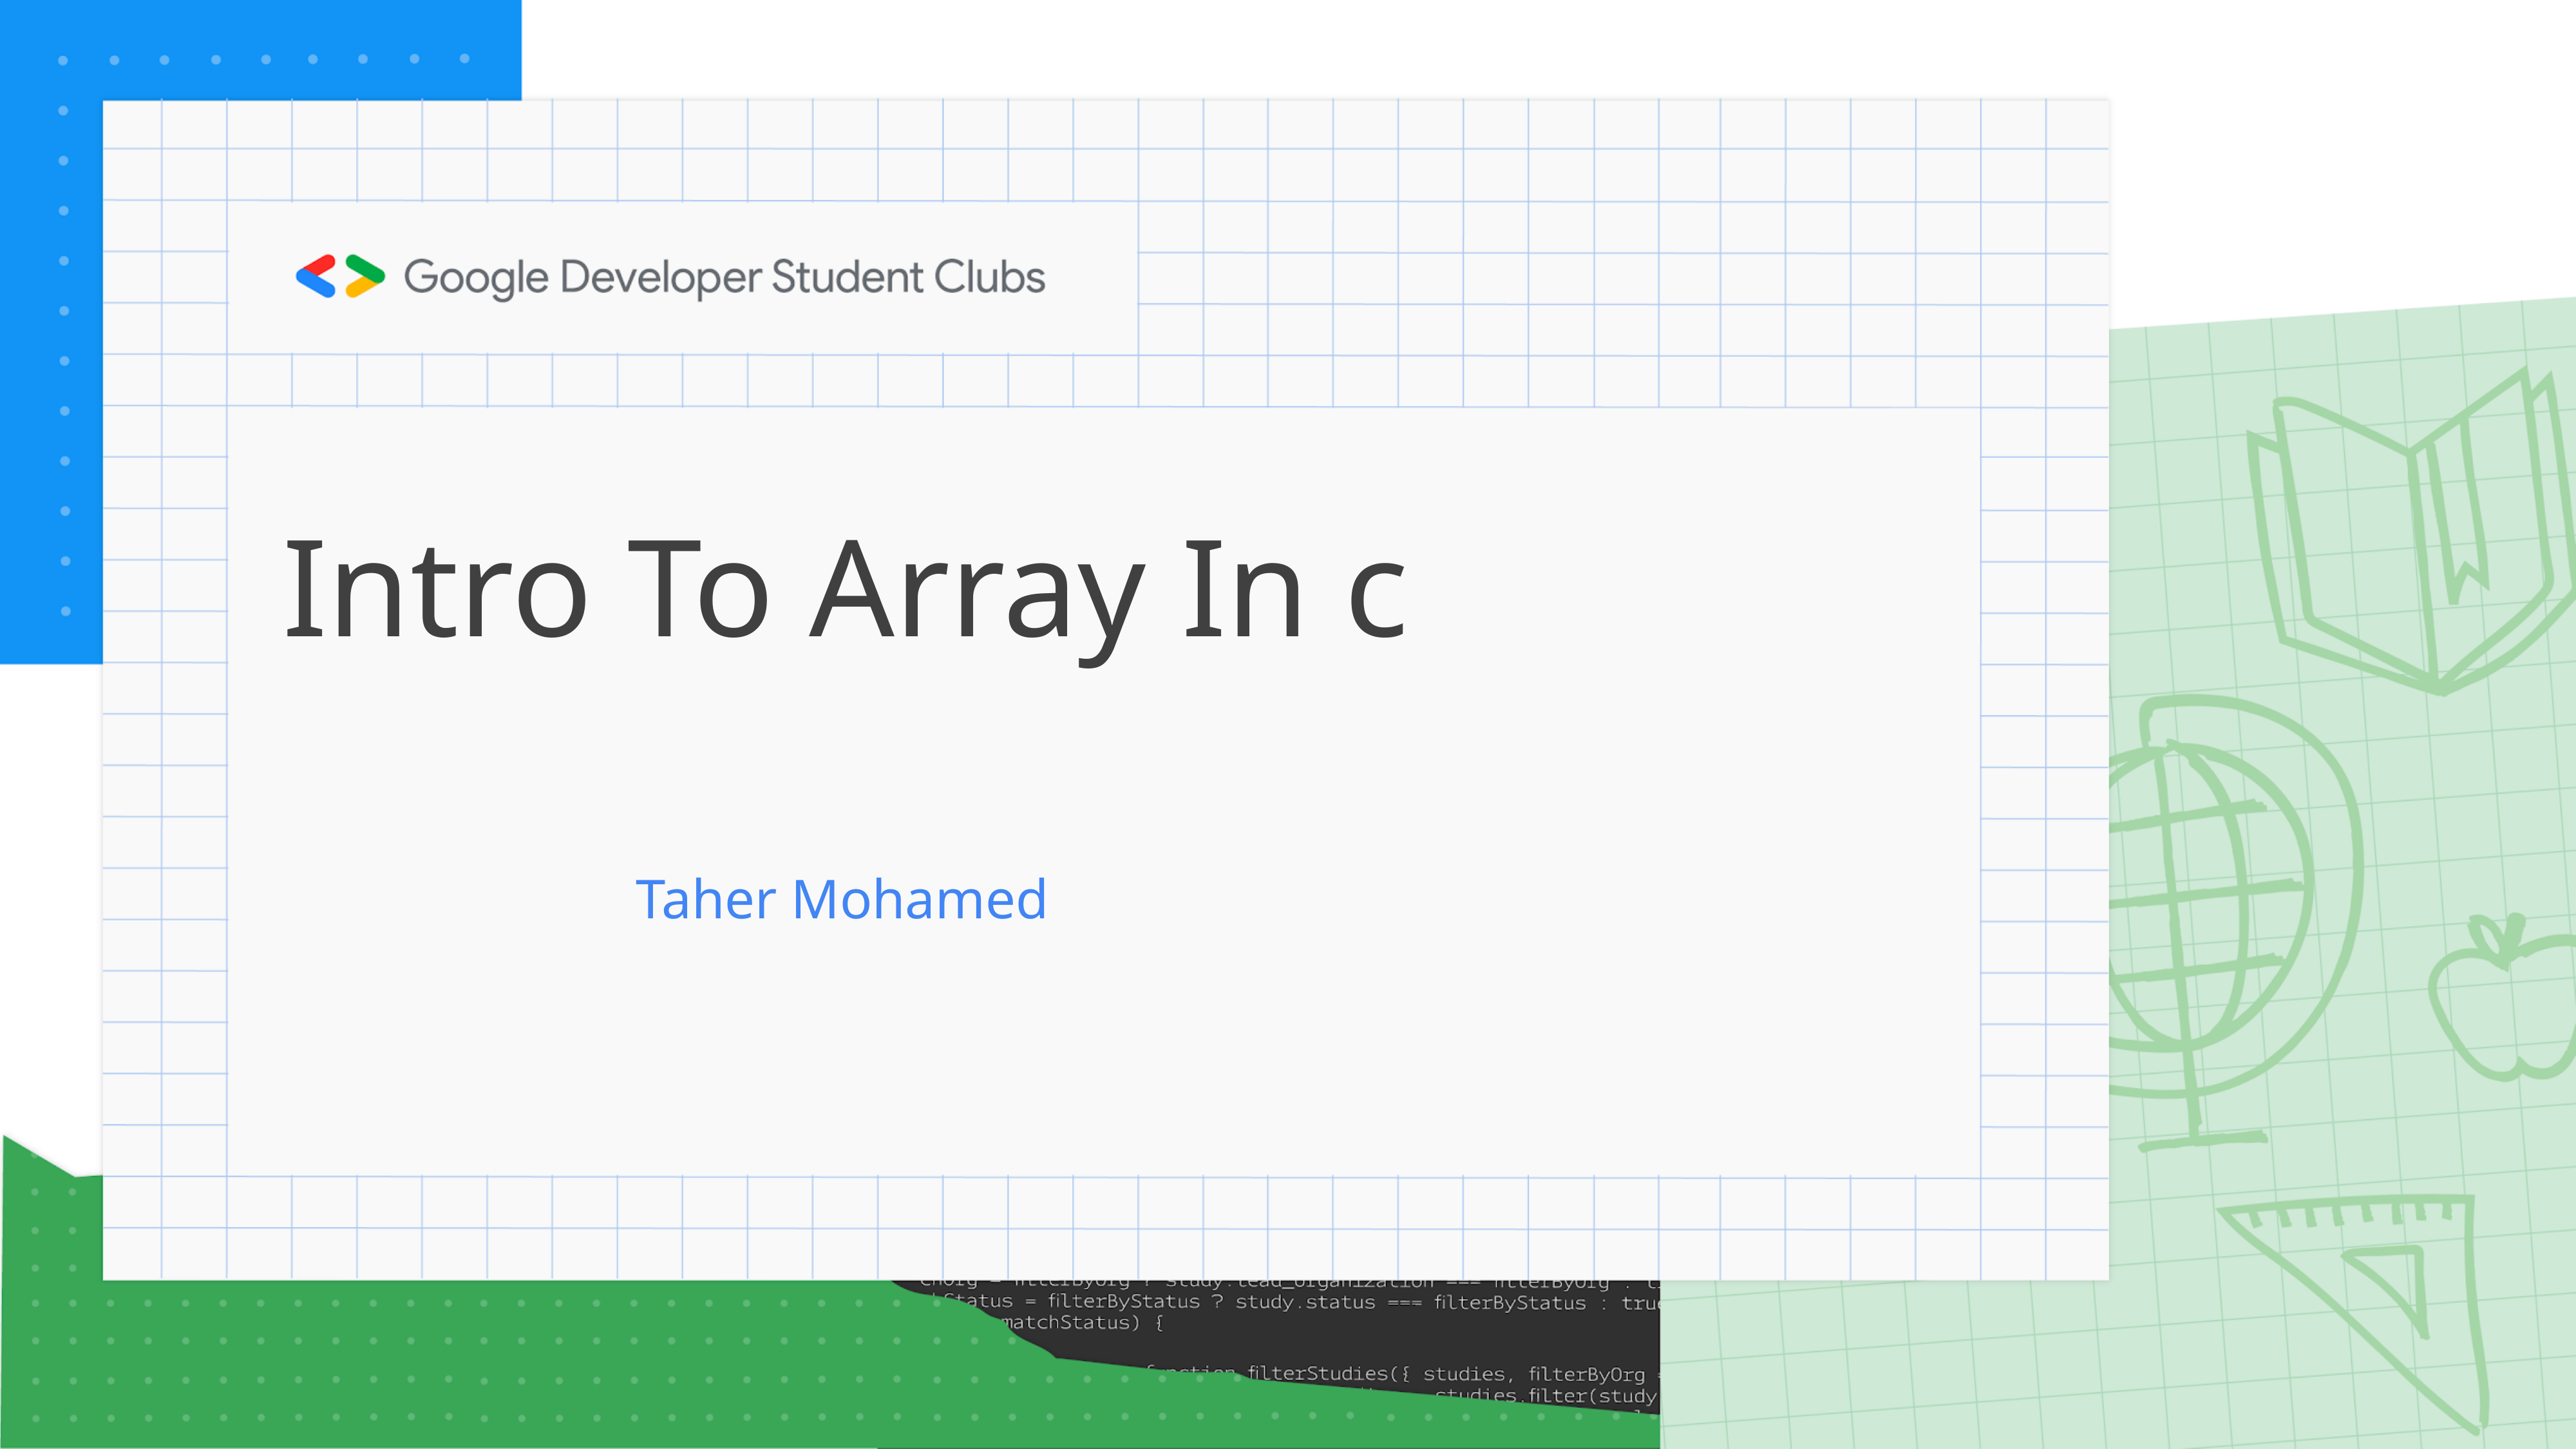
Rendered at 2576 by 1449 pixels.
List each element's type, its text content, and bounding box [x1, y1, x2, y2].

title Intro To Array In c [256, 477, 1768, 771]
subtitle Taher Mohamed [626, 855, 1741, 1449]
picture [0, 0, 2576, 1449]
